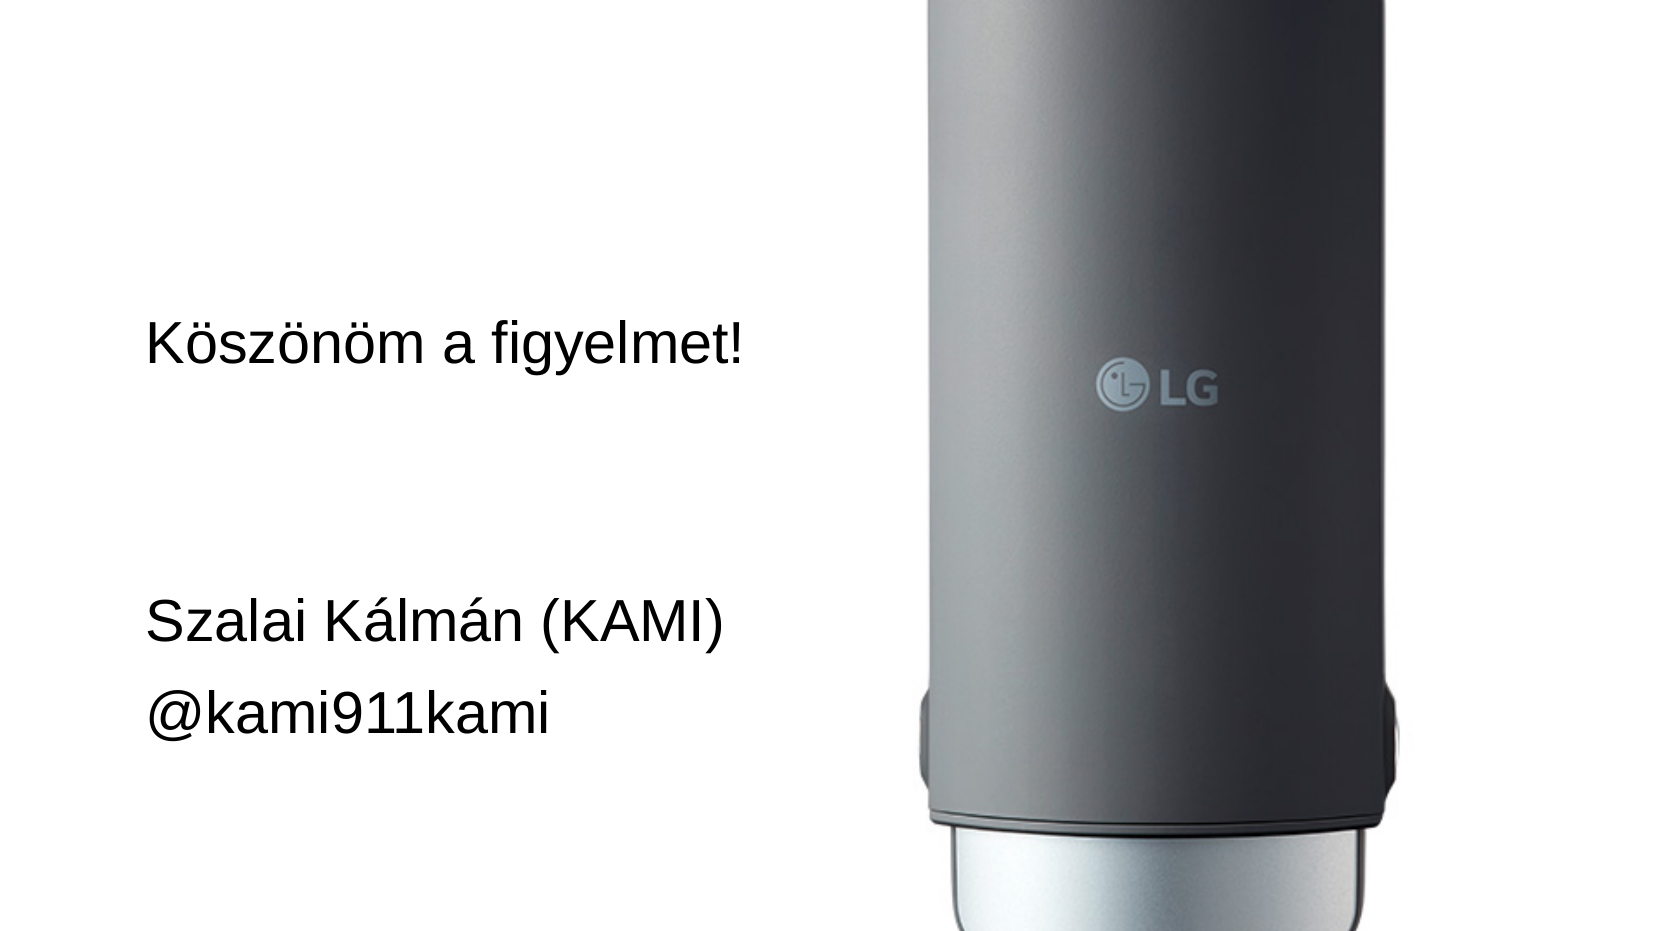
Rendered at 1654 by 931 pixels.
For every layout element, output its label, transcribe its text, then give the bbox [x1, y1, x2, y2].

list Köszönöm a figyelmet! Szalai Kálmán (KAMI) @kami911kami [82, 217, 809, 758]
picture [838, 0, 1489, 931]
